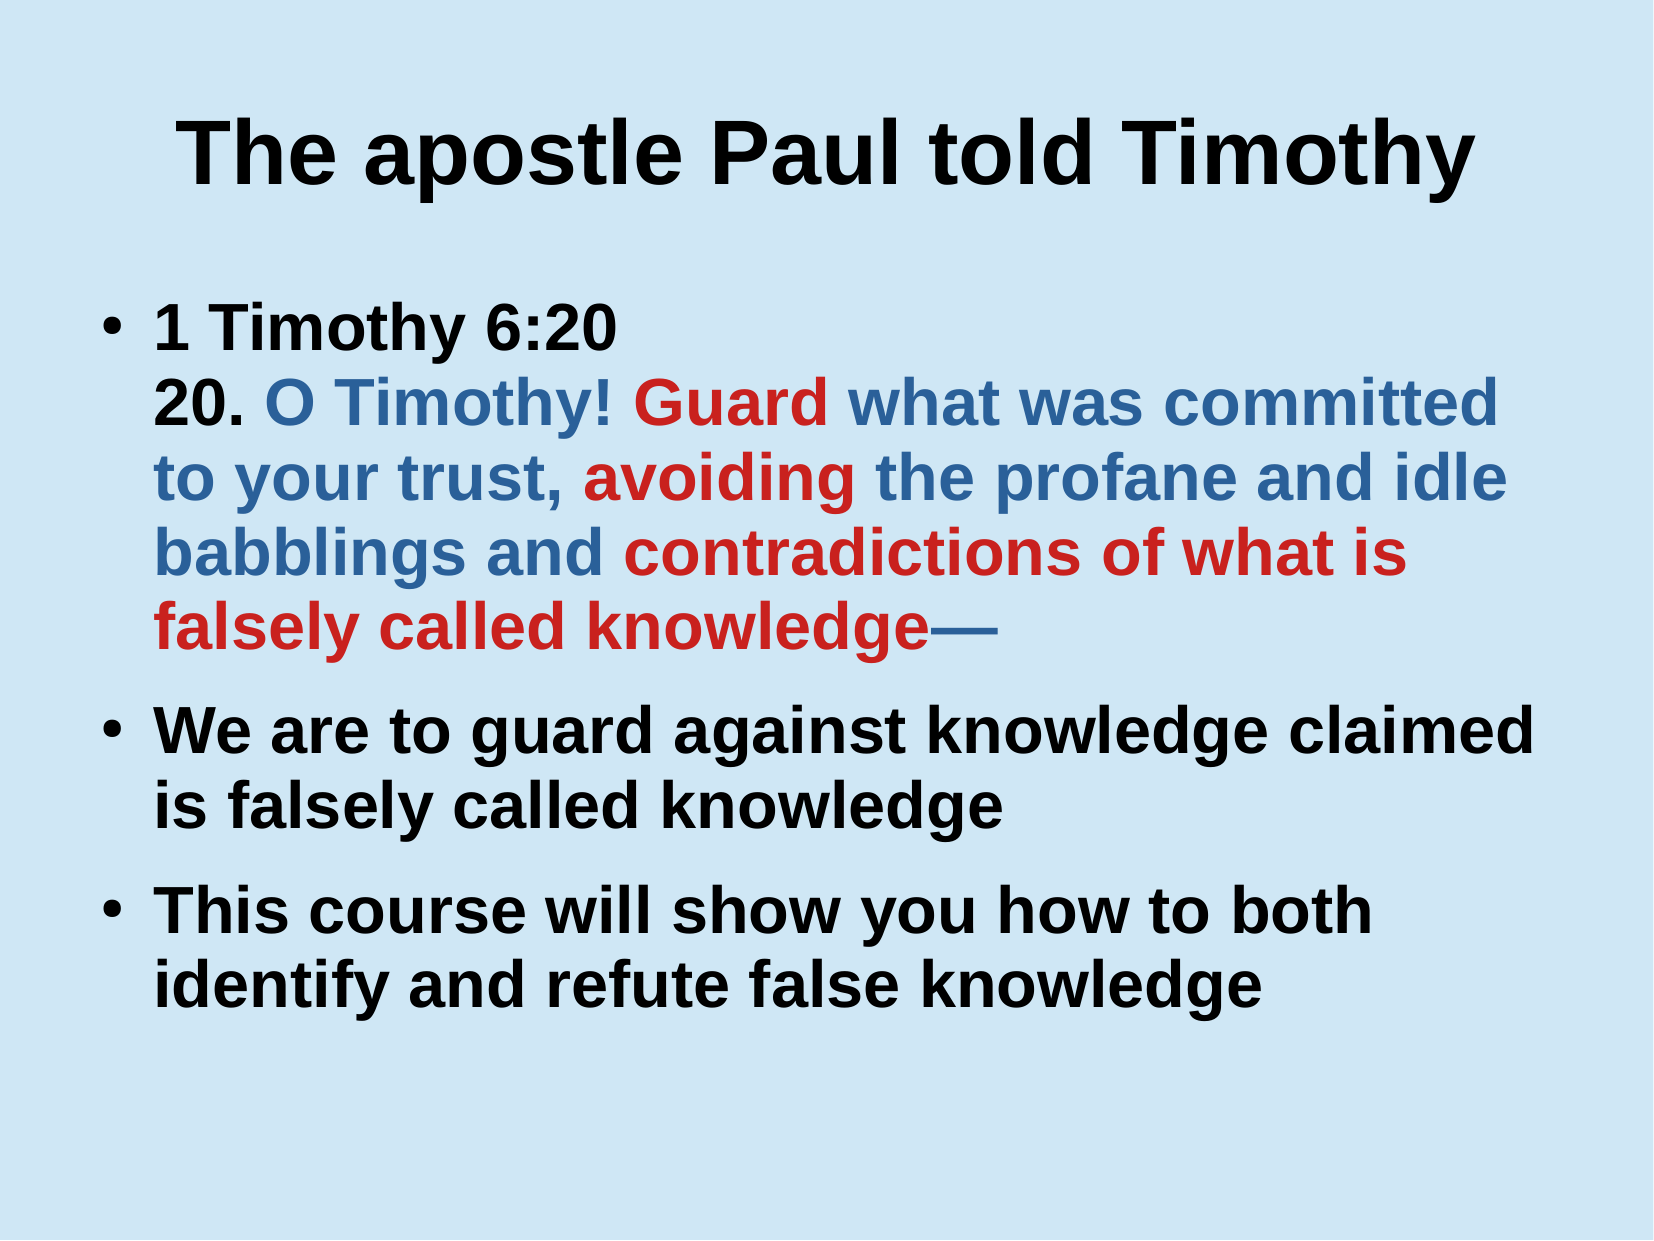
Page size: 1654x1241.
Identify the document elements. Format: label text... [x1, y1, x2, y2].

list 1 Timothy 6:20 20. O Timothy! Guard what was committed to your trust, avoiding the profane and idle babblings and contradictions of what is falsely called knowledge— We are to guard against knowledge claimed is falsely called knowledge This course will show you how to both identify and refute false knowledge [82, 290, 1571, 1023]
title The apostle Paul told Timothy [82, 49, 1571, 257]
